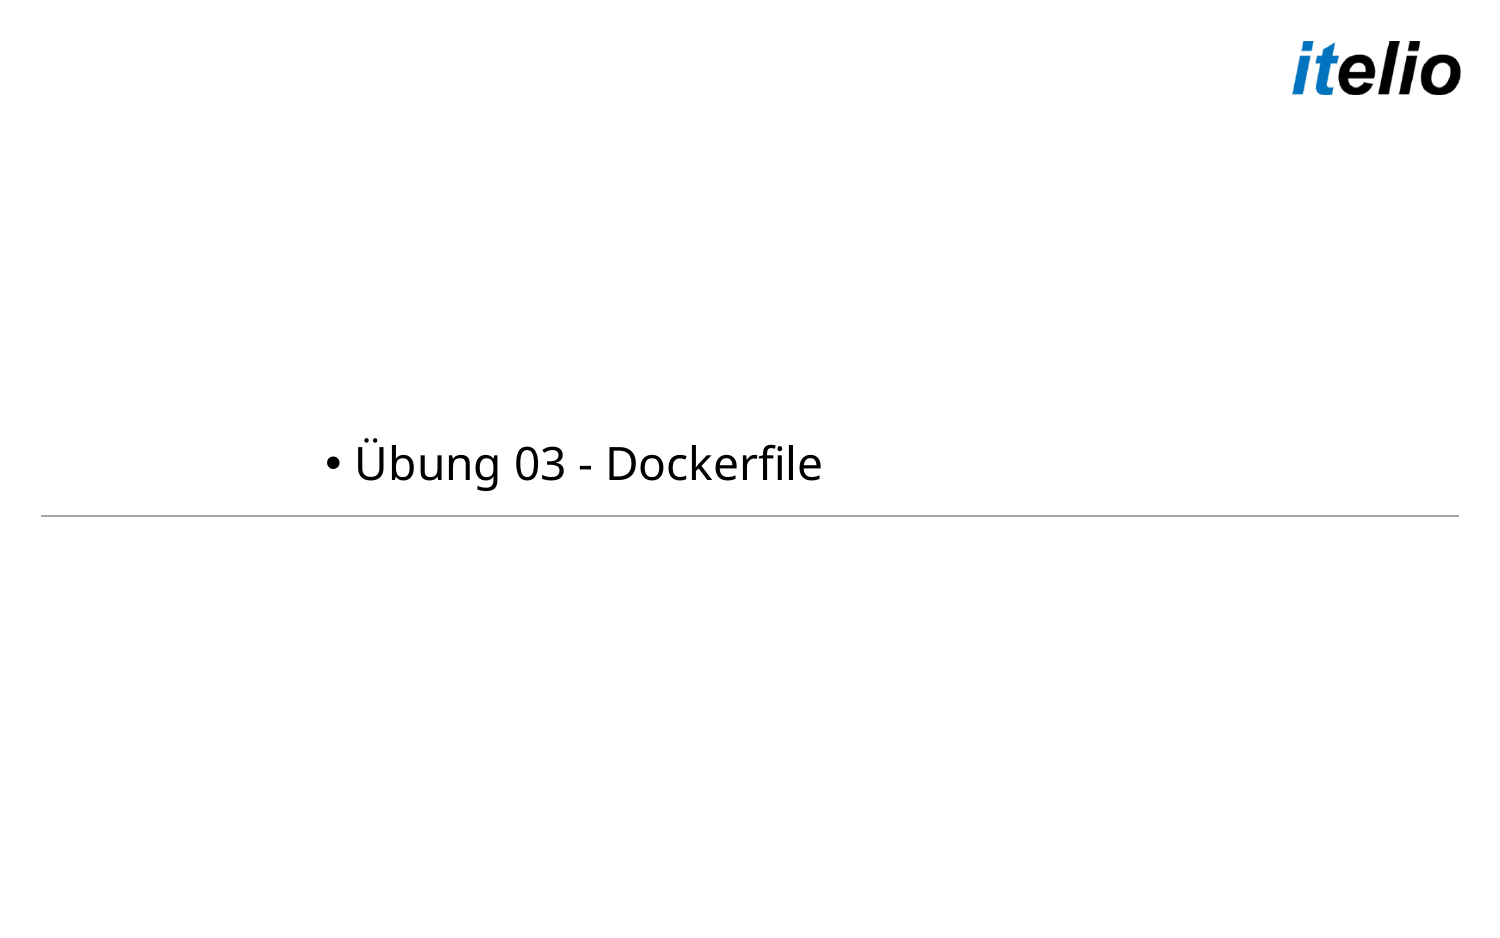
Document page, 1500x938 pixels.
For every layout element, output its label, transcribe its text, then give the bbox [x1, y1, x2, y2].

list Übung 03 - Dockerfile [310, 433, 1459, 499]
